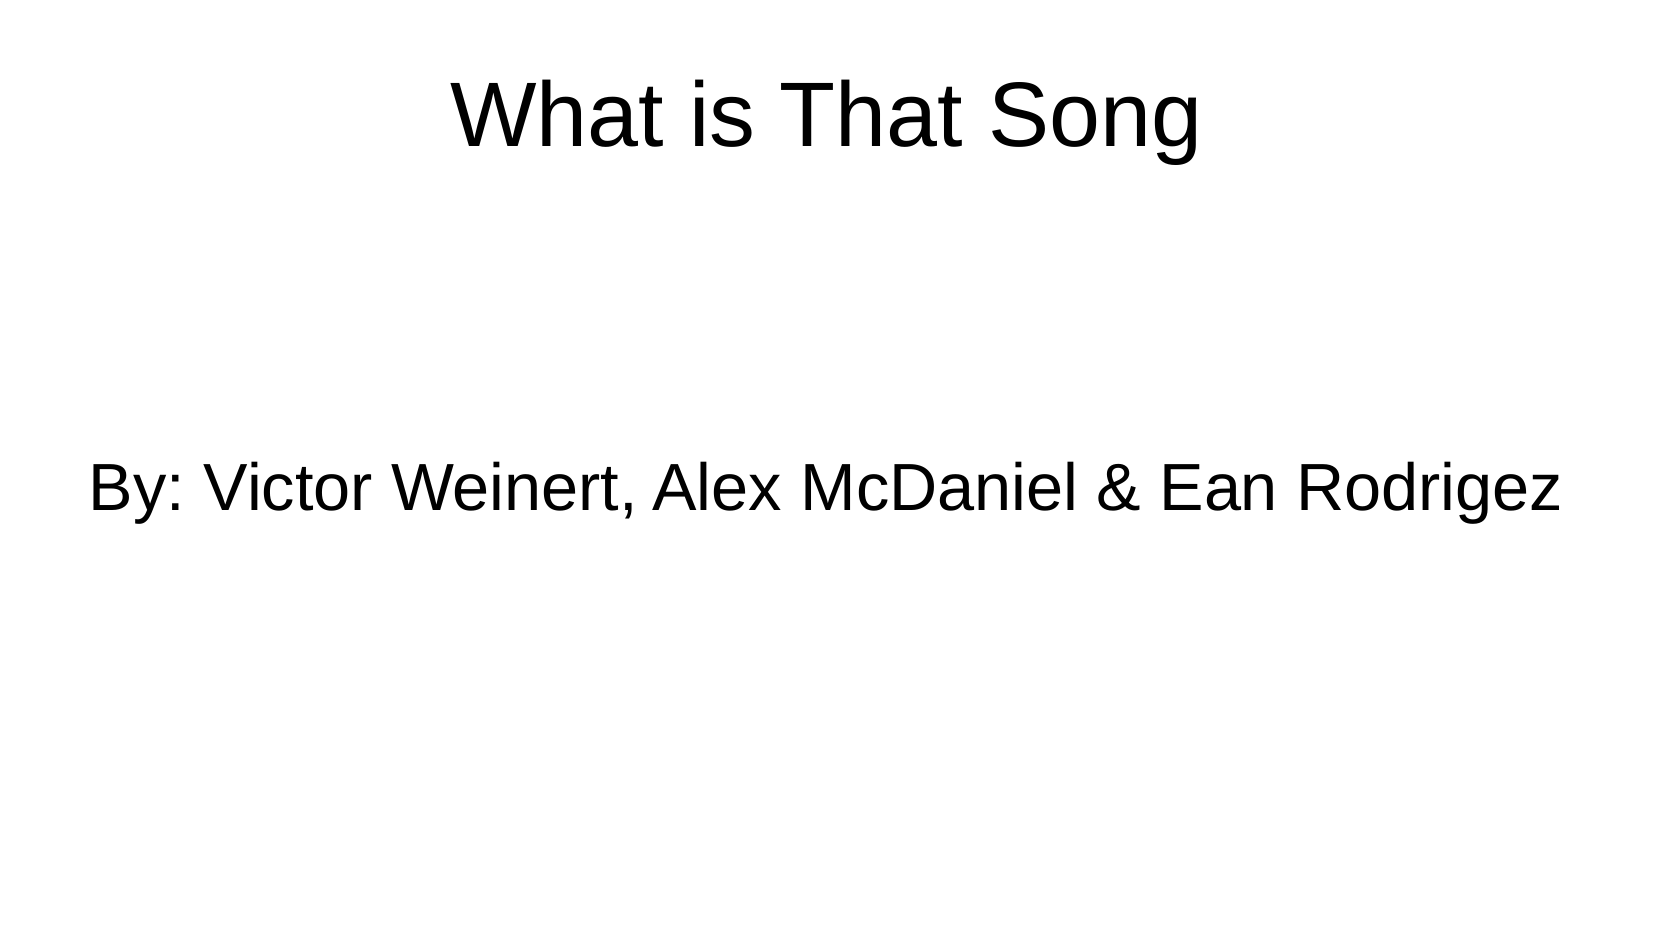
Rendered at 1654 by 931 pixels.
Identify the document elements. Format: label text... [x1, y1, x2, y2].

subtitle By: Victor Weinert, Alex McDaniel & Ean Rodrigez [82, 217, 1571, 758]
title What is That Song [82, 37, 1571, 193]
